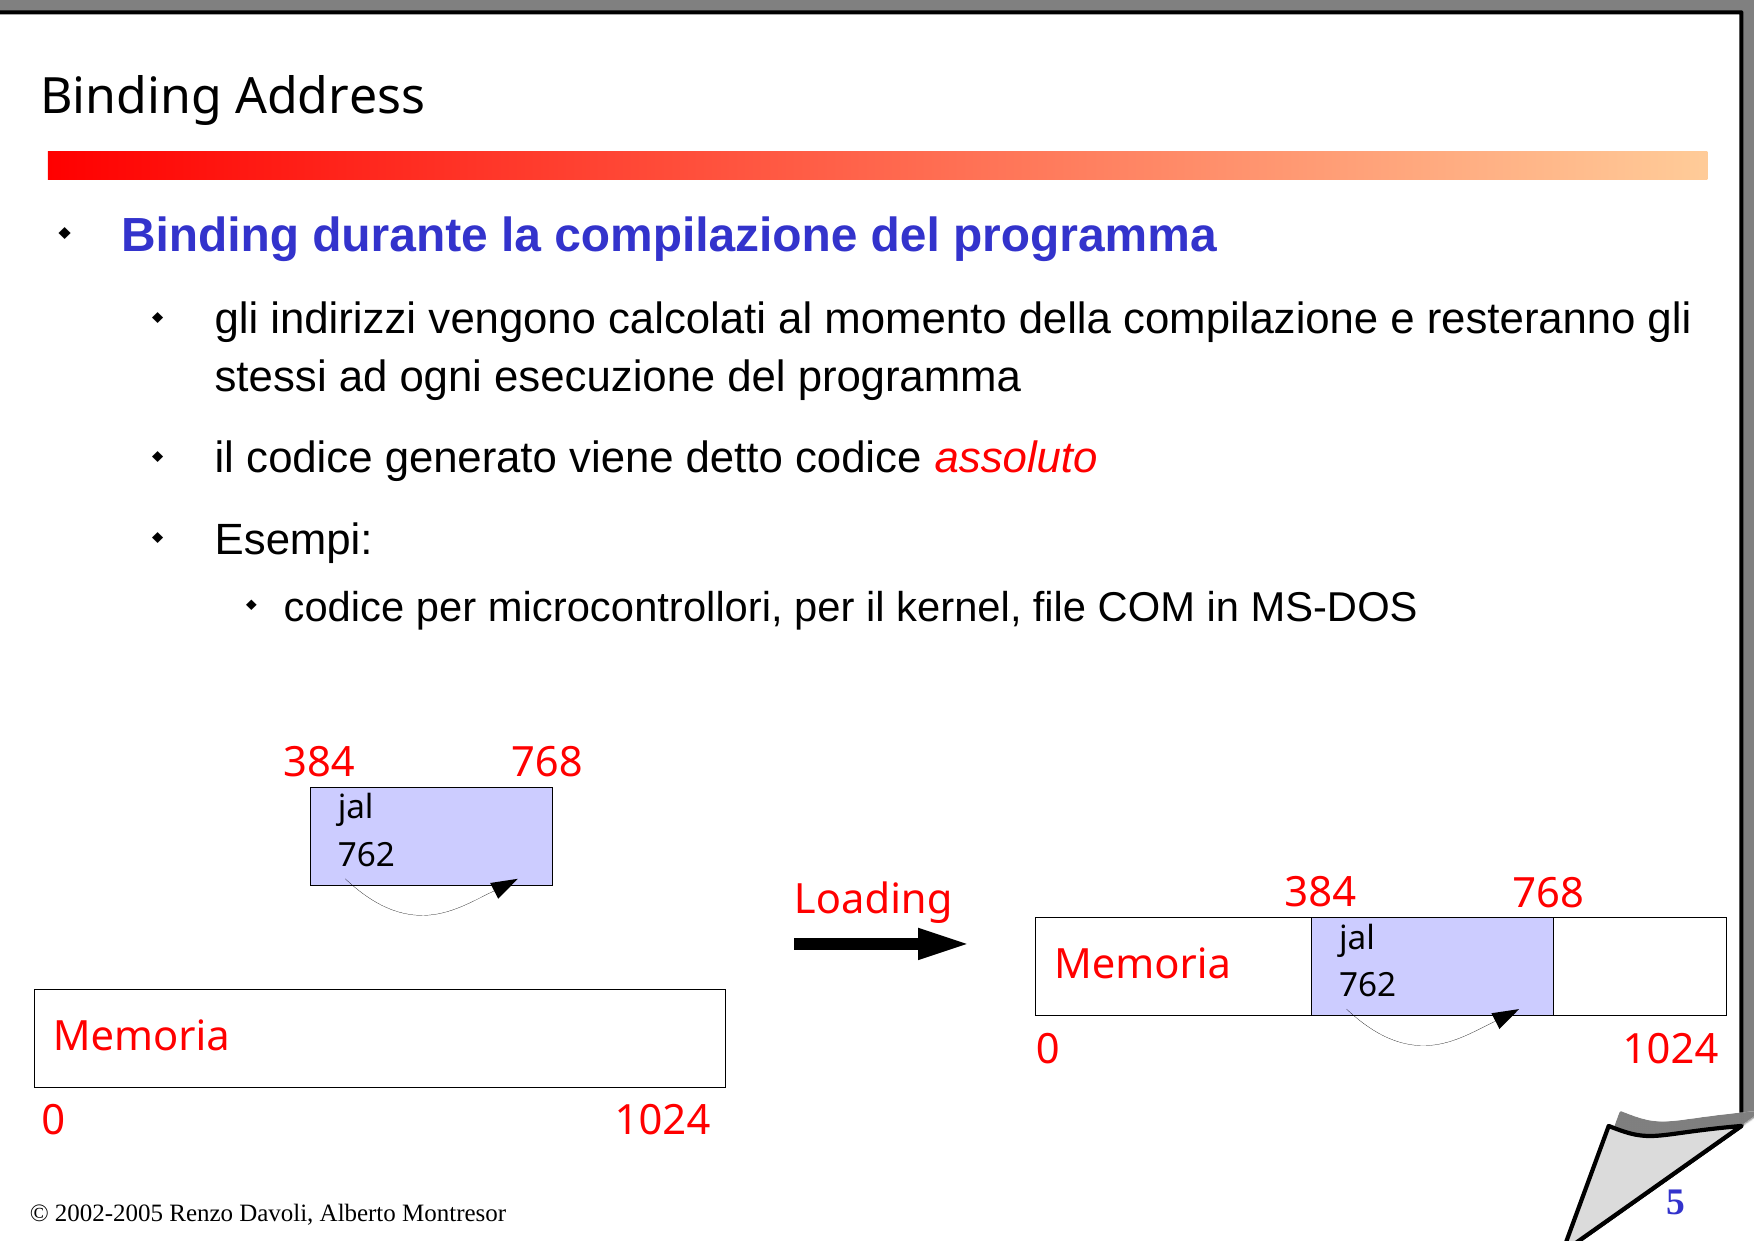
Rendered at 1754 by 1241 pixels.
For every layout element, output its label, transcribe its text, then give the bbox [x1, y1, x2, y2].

text_box jal 762 [1339, 911, 1411, 1016]
text_box Memoria [1054, 930, 1250, 995]
text_box 1024 [614, 1087, 727, 1152]
text_box 0 [1035, 1015, 1066, 1080]
text_box 768 [511, 729, 601, 794]
text_box 384 [1284, 859, 1374, 924]
text_box 384 [283, 729, 373, 794]
text_box [310, 794, 337, 886]
text_box 1024 [1622, 1015, 1735, 1080]
text_box 768 [1512, 859, 1602, 924]
title Binding Address [40, 49, 1714, 144]
text_box [1311, 924, 1339, 1016]
text_box [410, 787, 553, 886]
text_box 0 [41, 1087, 72, 1152]
text_box Loading [794, 865, 966, 930]
list Binding durante la compilazione del programma gli indirizzi vengono calcolati al momento della compilazione e resteranno gli stessi ad ogni esecuzione del programma il codice generato viene detto codice assoluto Esempi: codice per microcontrollori, per il kernel, file COM in MS-DOS [58, 206, 1696, 684]
text_box jal 762 [337, 781, 410, 886]
text_box Memoria [52, 1002, 249, 1067]
text_box [1411, 917, 1554, 1016]
